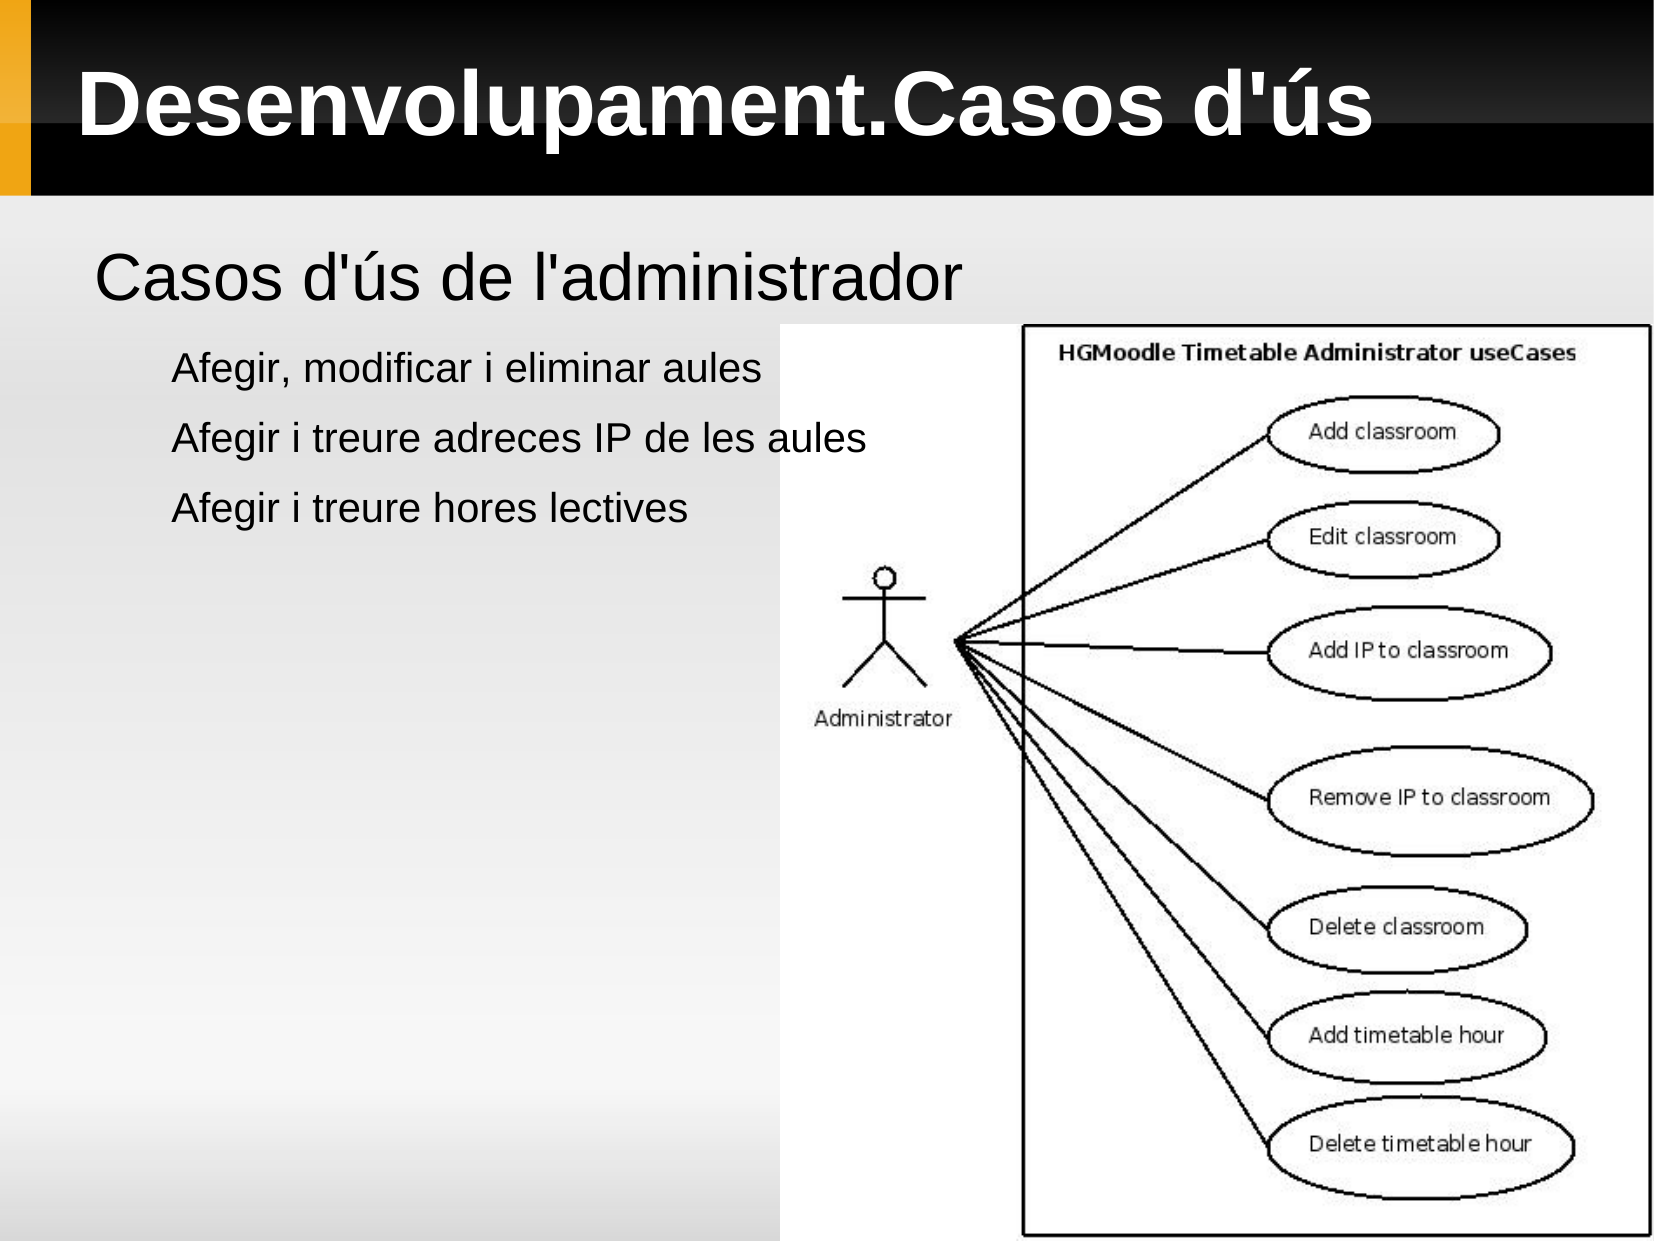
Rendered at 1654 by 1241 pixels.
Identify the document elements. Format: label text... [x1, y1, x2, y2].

title Desenvolupament.Casos d'ús [76, 0, 1565, 208]
list Casos d'ús de l'administrador Afegir, modificar i eliminar aules Afegir i treure adreces IP de les aules Afegir i treure hores lectives [76, 240, 1270, 532]
picture [0, 0, 1654, 1241]
